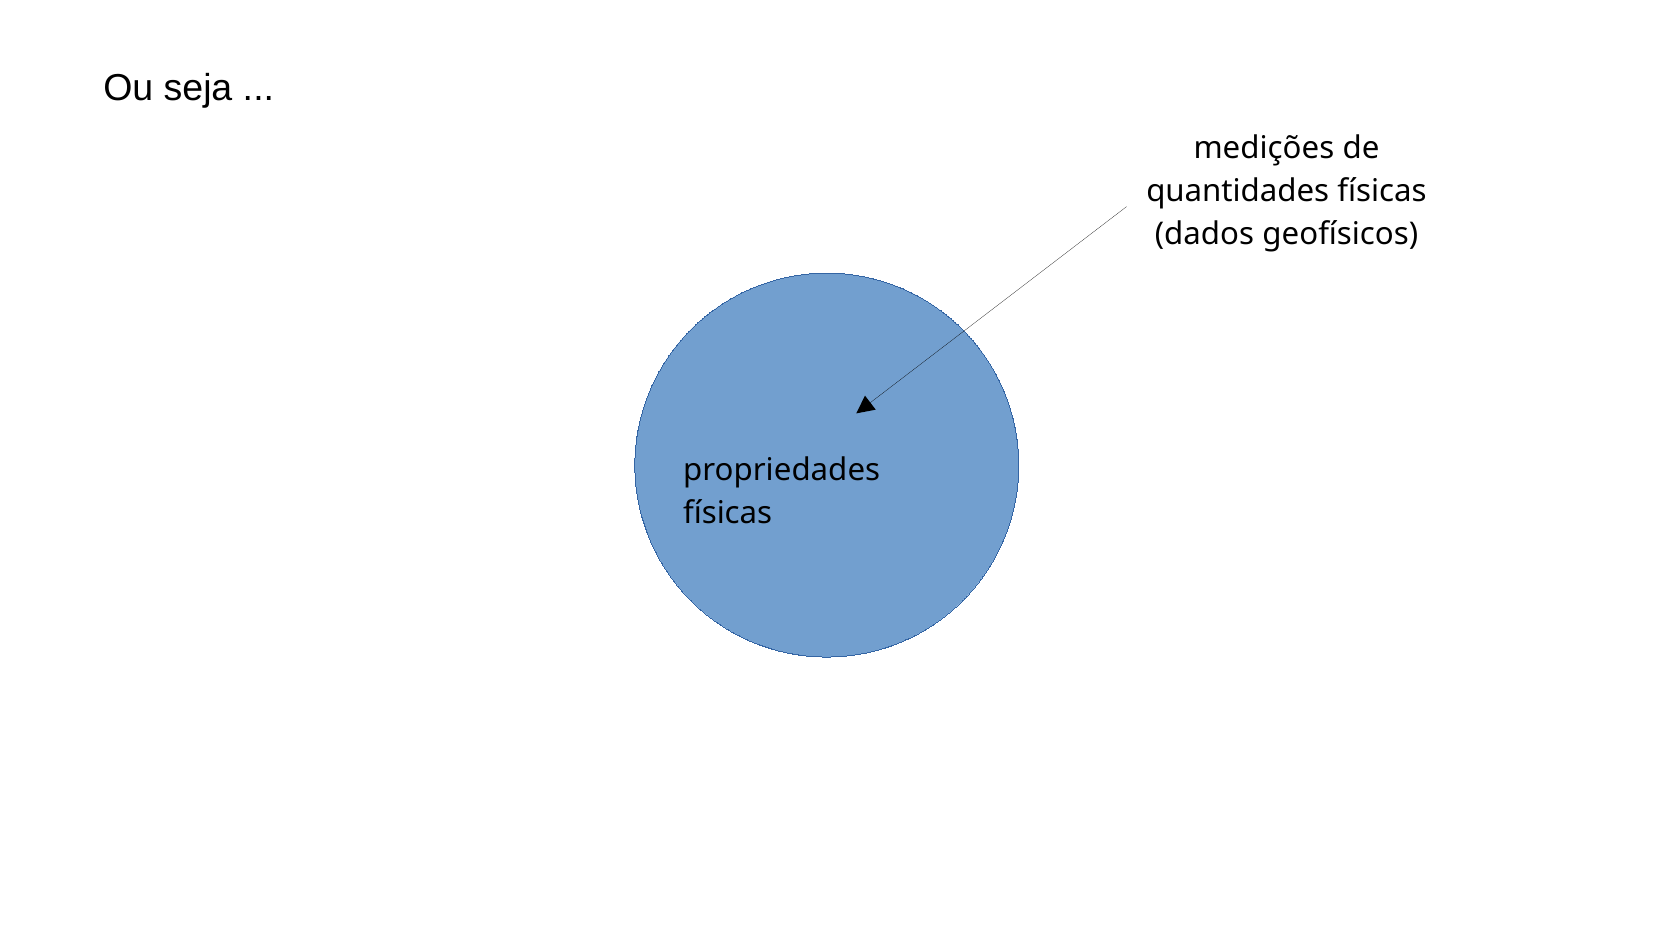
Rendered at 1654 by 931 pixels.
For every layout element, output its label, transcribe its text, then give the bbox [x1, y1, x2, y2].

text_box propriedades físicas [668, 439, 989, 490]
text_box [634, 273, 1019, 658]
text_box Ou seja ... [88, 59, 384, 158]
text_box medições de quantidades físicas (dados geofísicos) [1126, 117, 1447, 237]
